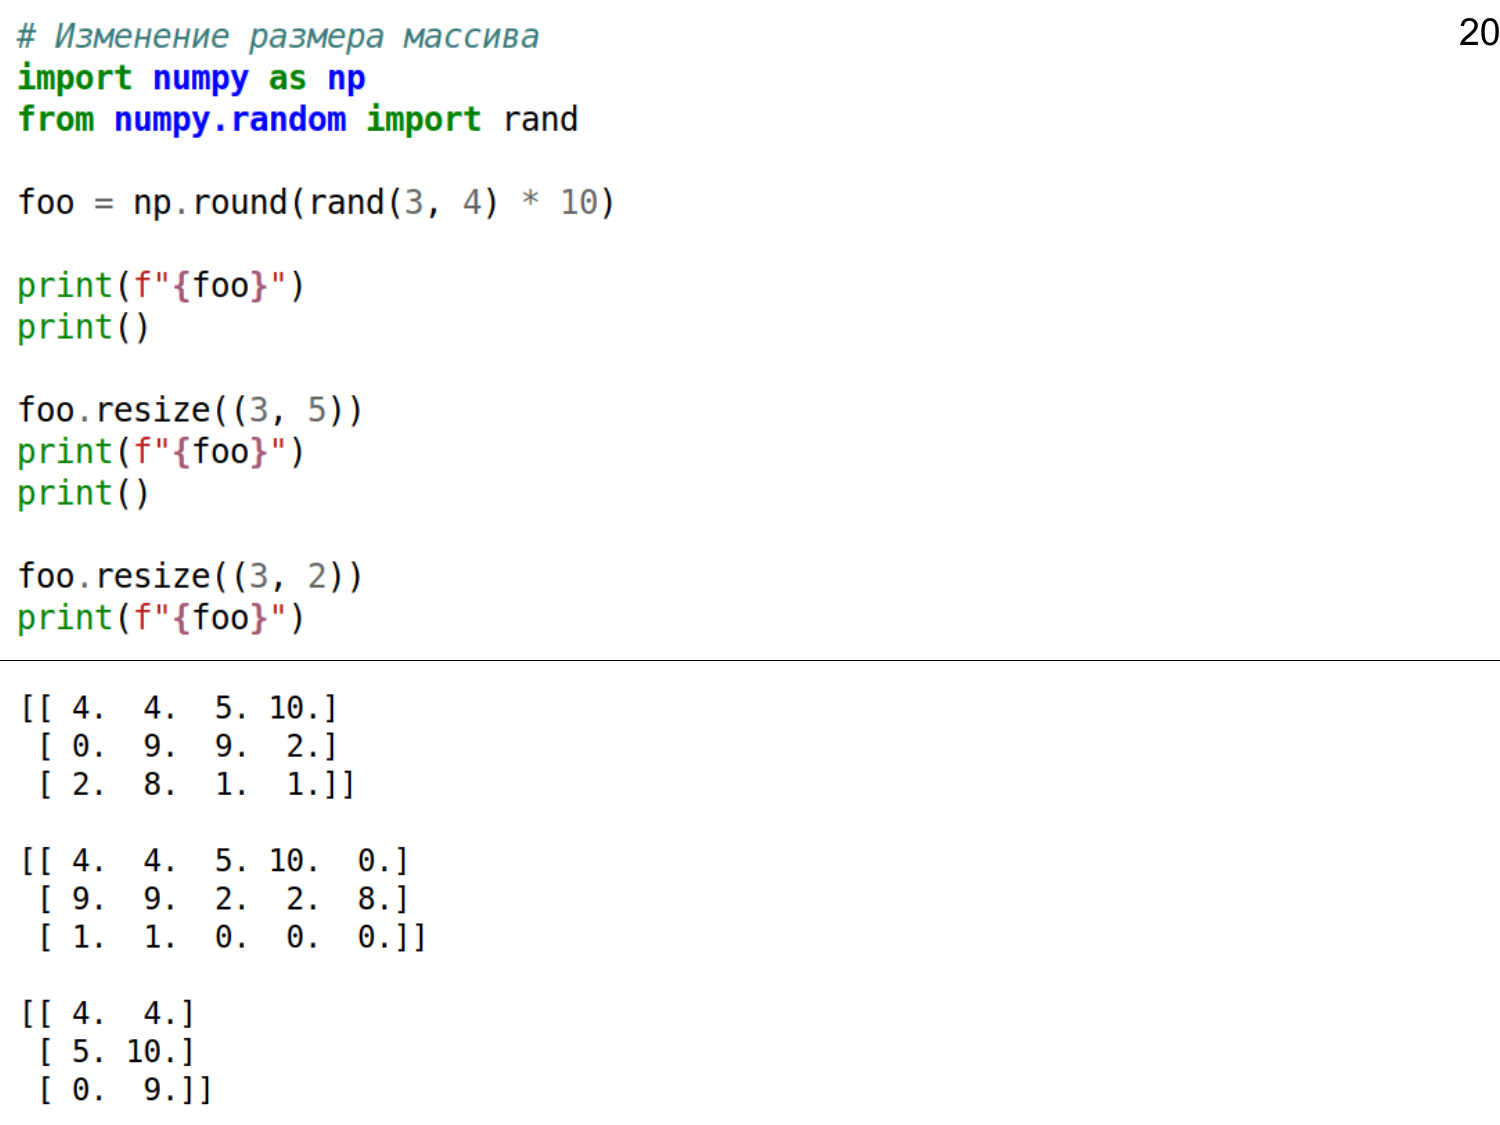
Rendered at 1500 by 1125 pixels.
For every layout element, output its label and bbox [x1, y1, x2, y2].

picture [11, 12, 626, 646]
picture [12, 683, 434, 1117]
